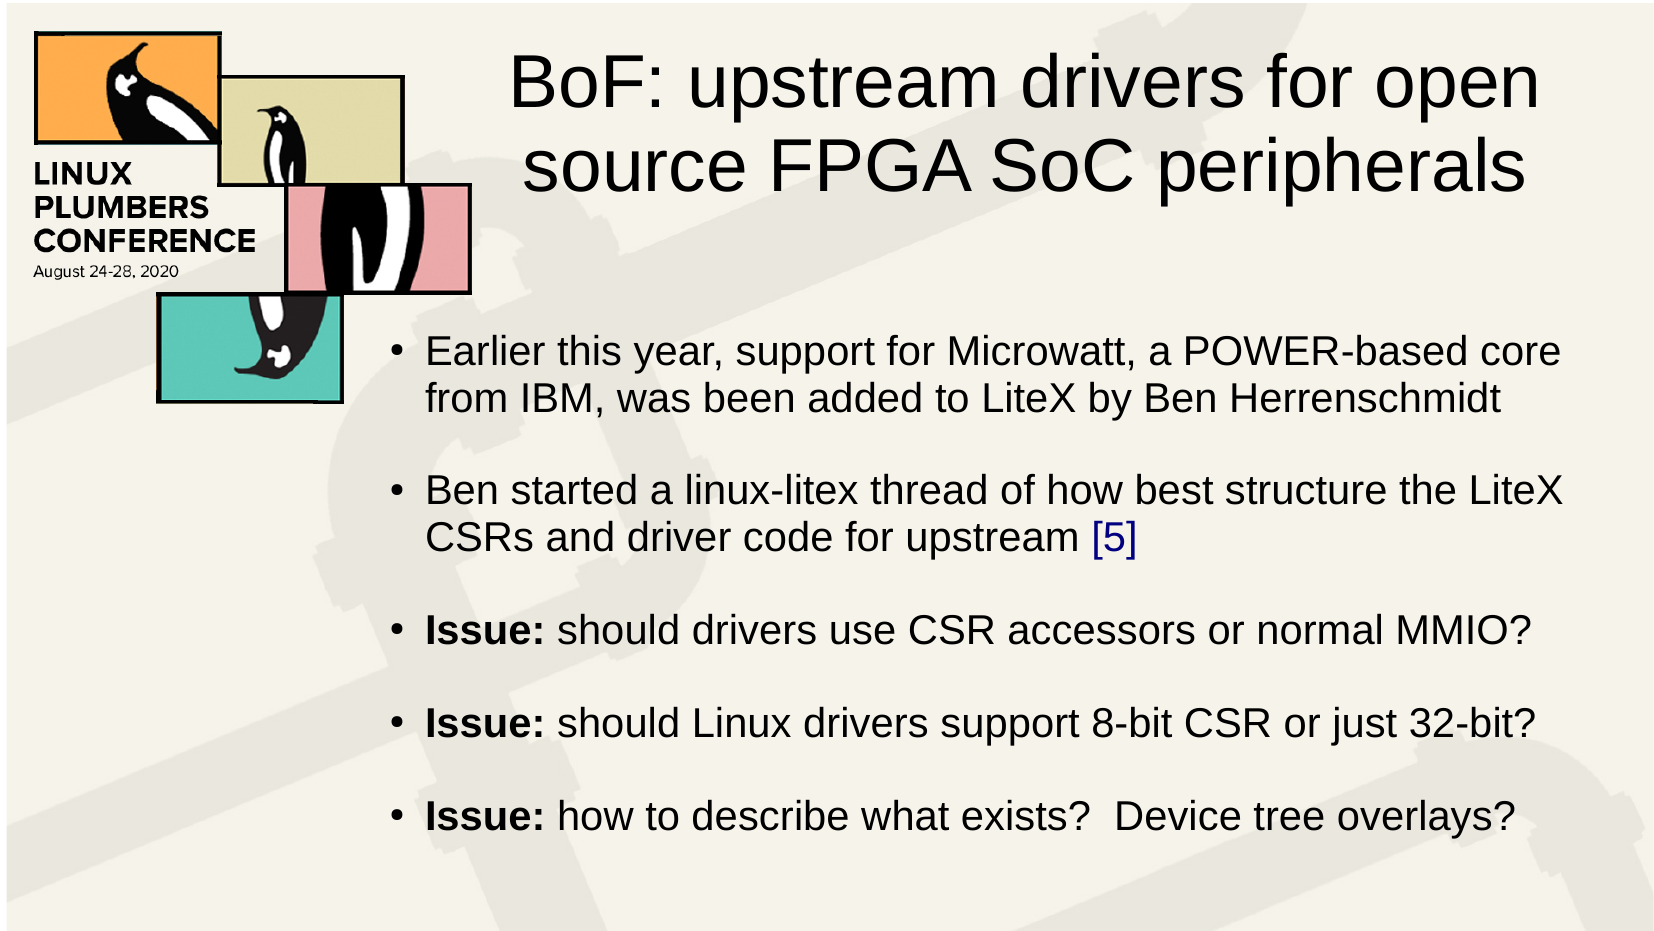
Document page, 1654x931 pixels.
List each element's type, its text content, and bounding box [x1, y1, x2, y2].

picture [6, 3, 1654, 931]
subtitle Earlier this year, support for Microwatt, a POWER-based core from IBM, was been added to LiteX by Ben Herrenschmidt Ben started a linux-litex thread of how best structure the LiteX CSRs and driver code for upstream [5] Issue: should drivers use CSR accessors or normal MMIO? Issue: should Linux drivers support 8-bit CSR or just 32-bit? Issue: how to describe what exists? Device tree overlays? [389, 281, 1601, 840]
title BoF: upstream drivers for open source FPGA SoC peripherals [480, 37, 1571, 210]
